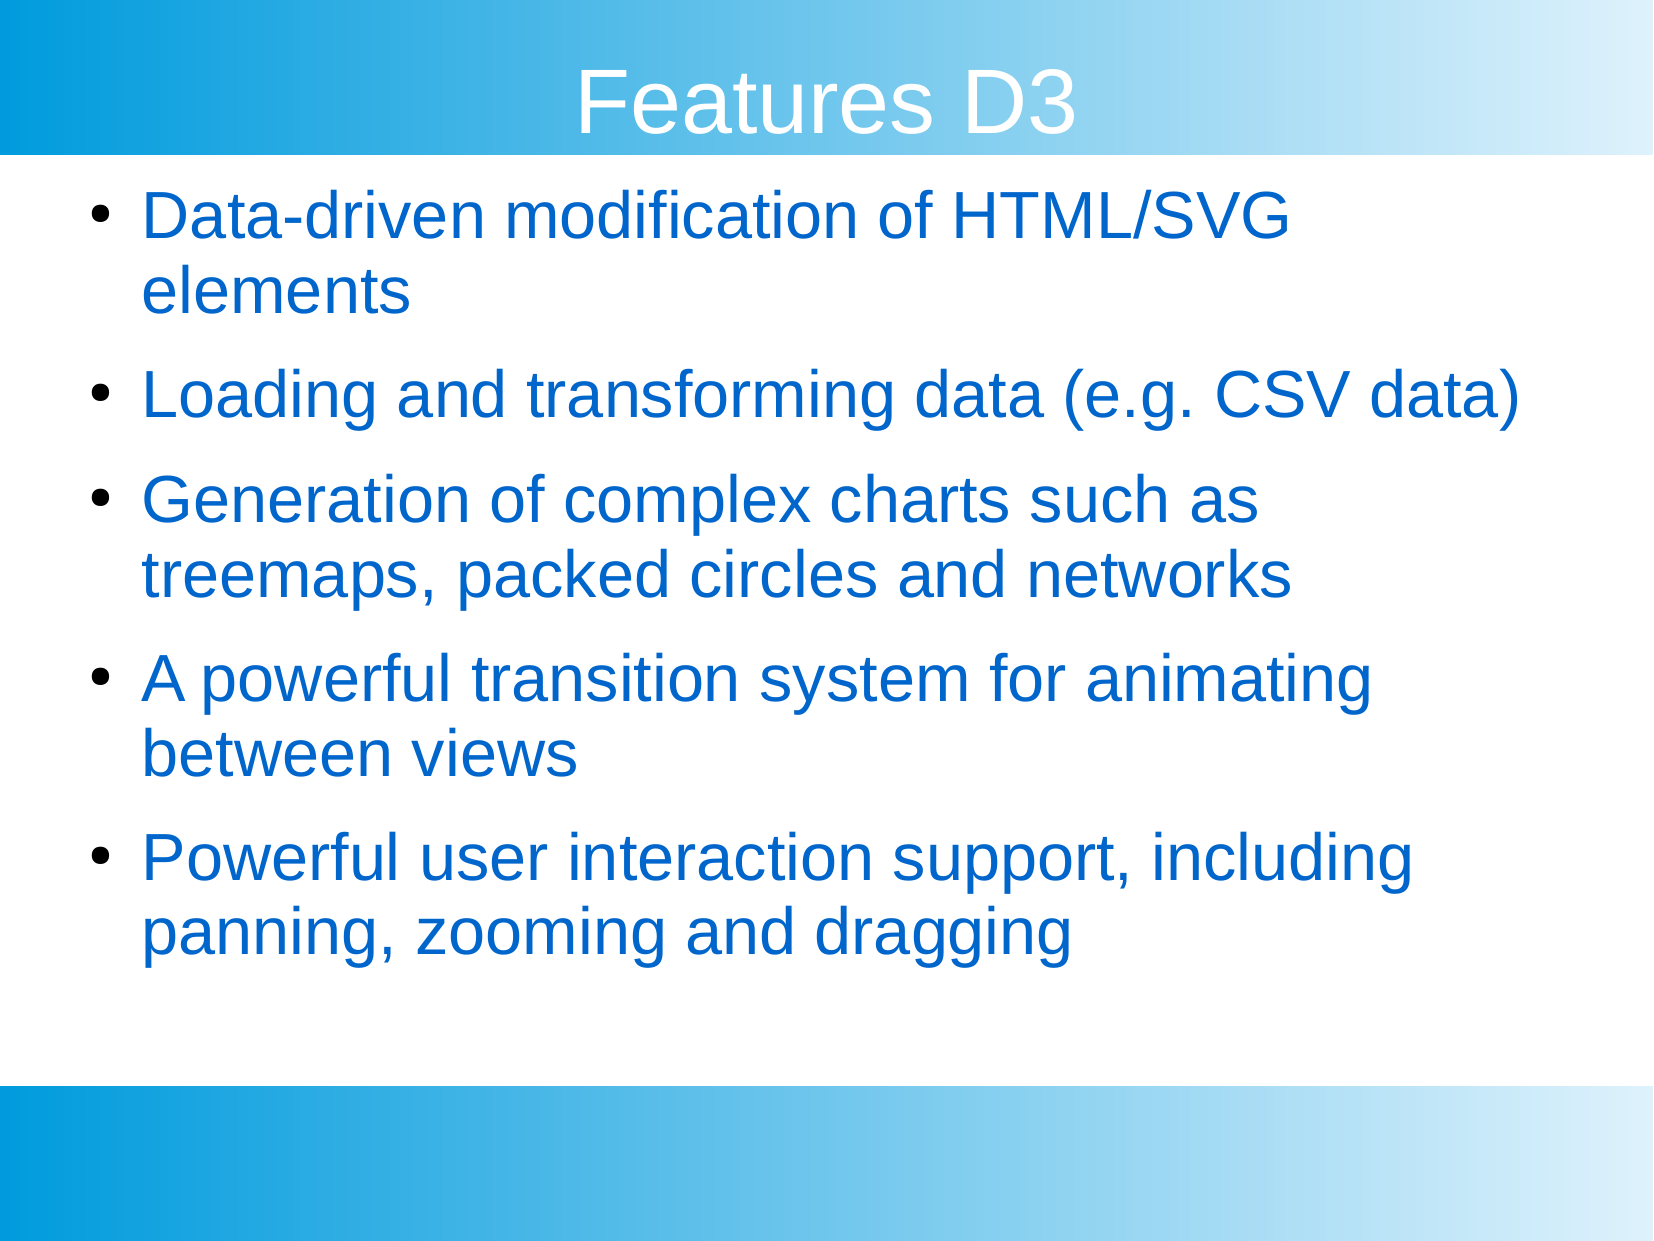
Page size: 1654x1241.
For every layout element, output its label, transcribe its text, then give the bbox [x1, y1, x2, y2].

list Data-driven modification of HTML/SVG elements Loading and transforming data (e.g. CSV data) Generation of complex charts such as treemaps, packed circles and networks A powerful transition system for animating between views Powerful user interaction support, including panning, zooming and dragging [70, 178, 1560, 898]
title Features D3 [82, 49, 1571, 155]
